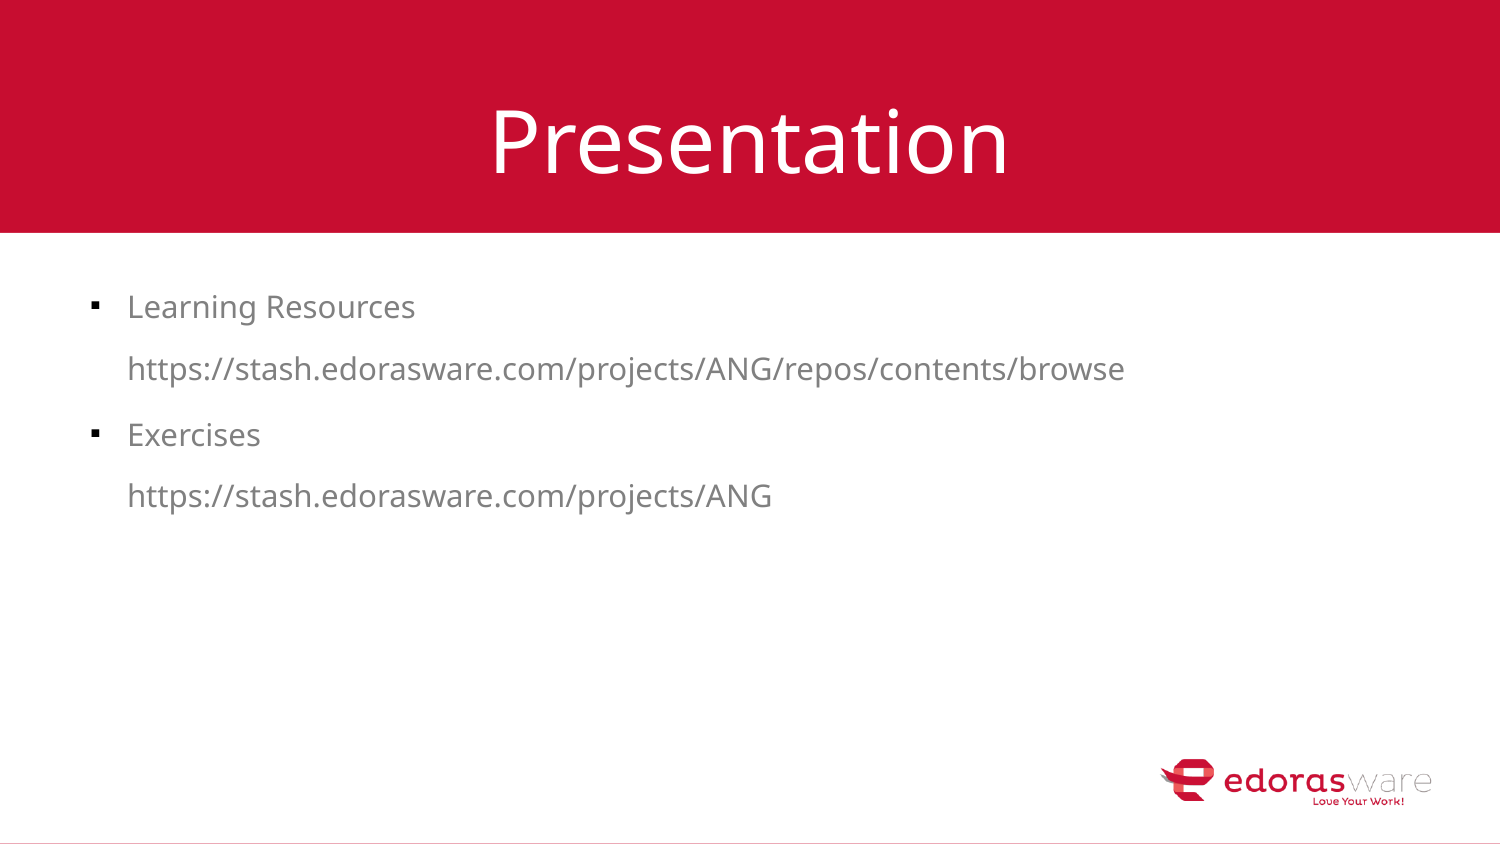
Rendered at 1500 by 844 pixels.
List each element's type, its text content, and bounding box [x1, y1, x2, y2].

picture [1151, 748, 1436, 815]
list Learning Resources https://stash.edorasware.com/projects/ANG/repos/contents/browse Exercises https://stash.edorasware.com/projects/ANG [41, 280, 1459, 741]
title Presentation [75, 45, 1425, 233]
